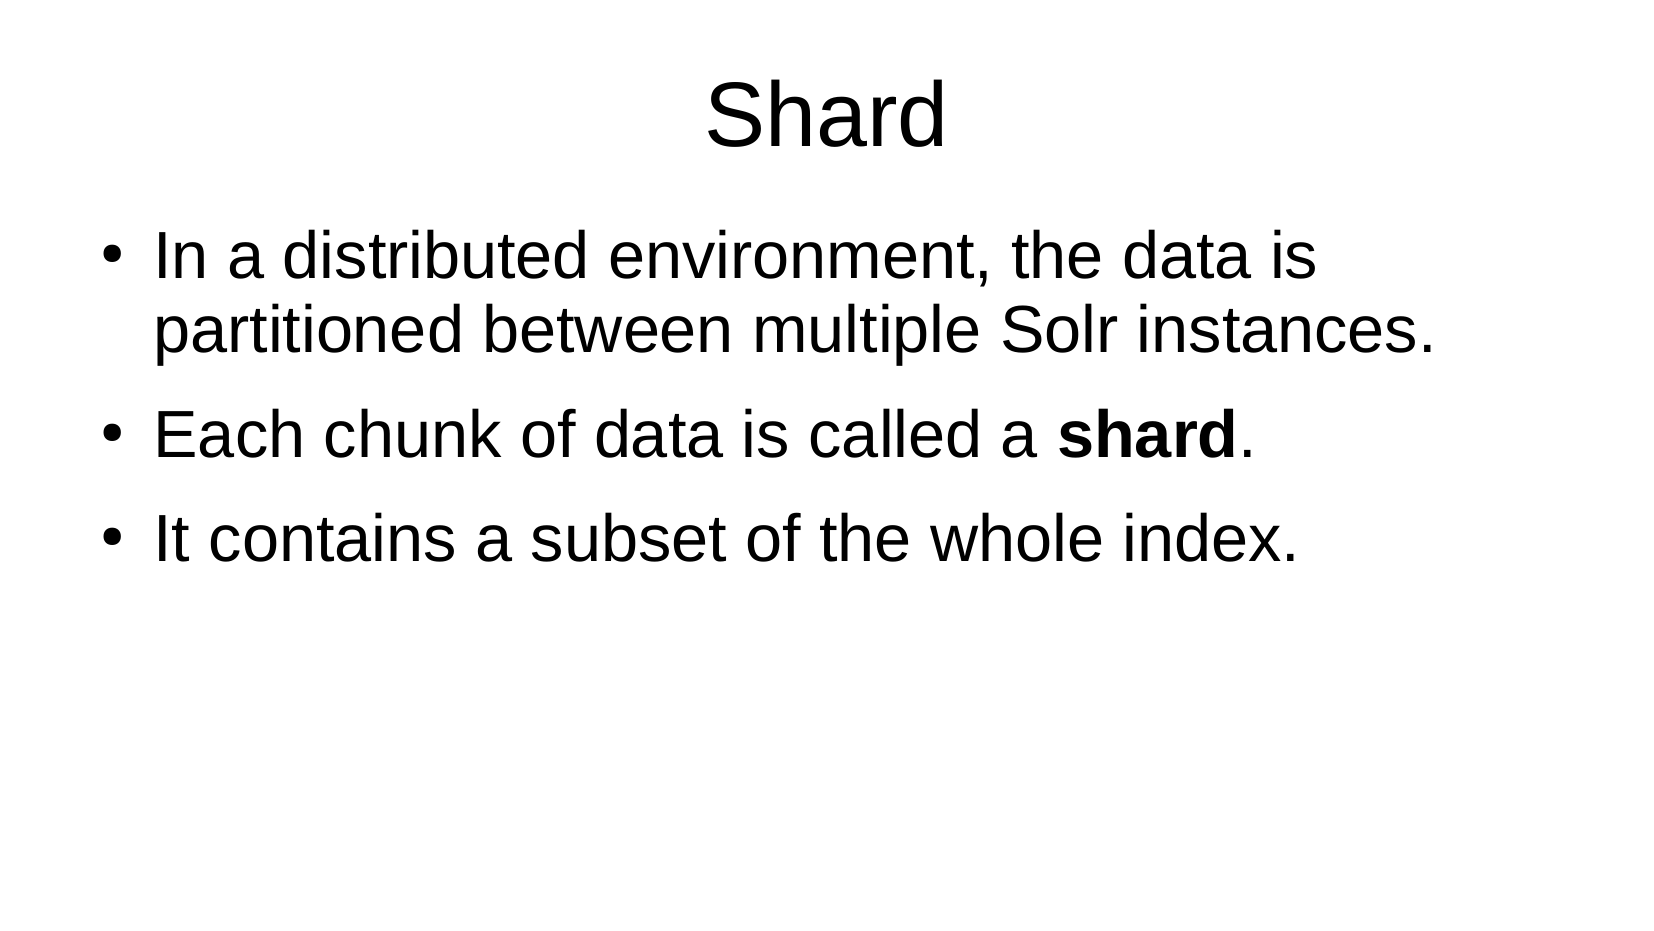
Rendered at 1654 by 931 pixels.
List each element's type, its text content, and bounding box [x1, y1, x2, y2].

list In a distributed environment, the data is partitioned between multiple Solr instances. Each chunk of data is called a shard. It contains a subset of the whole index. [82, 217, 1571, 758]
title Shard [82, 37, 1571, 193]
